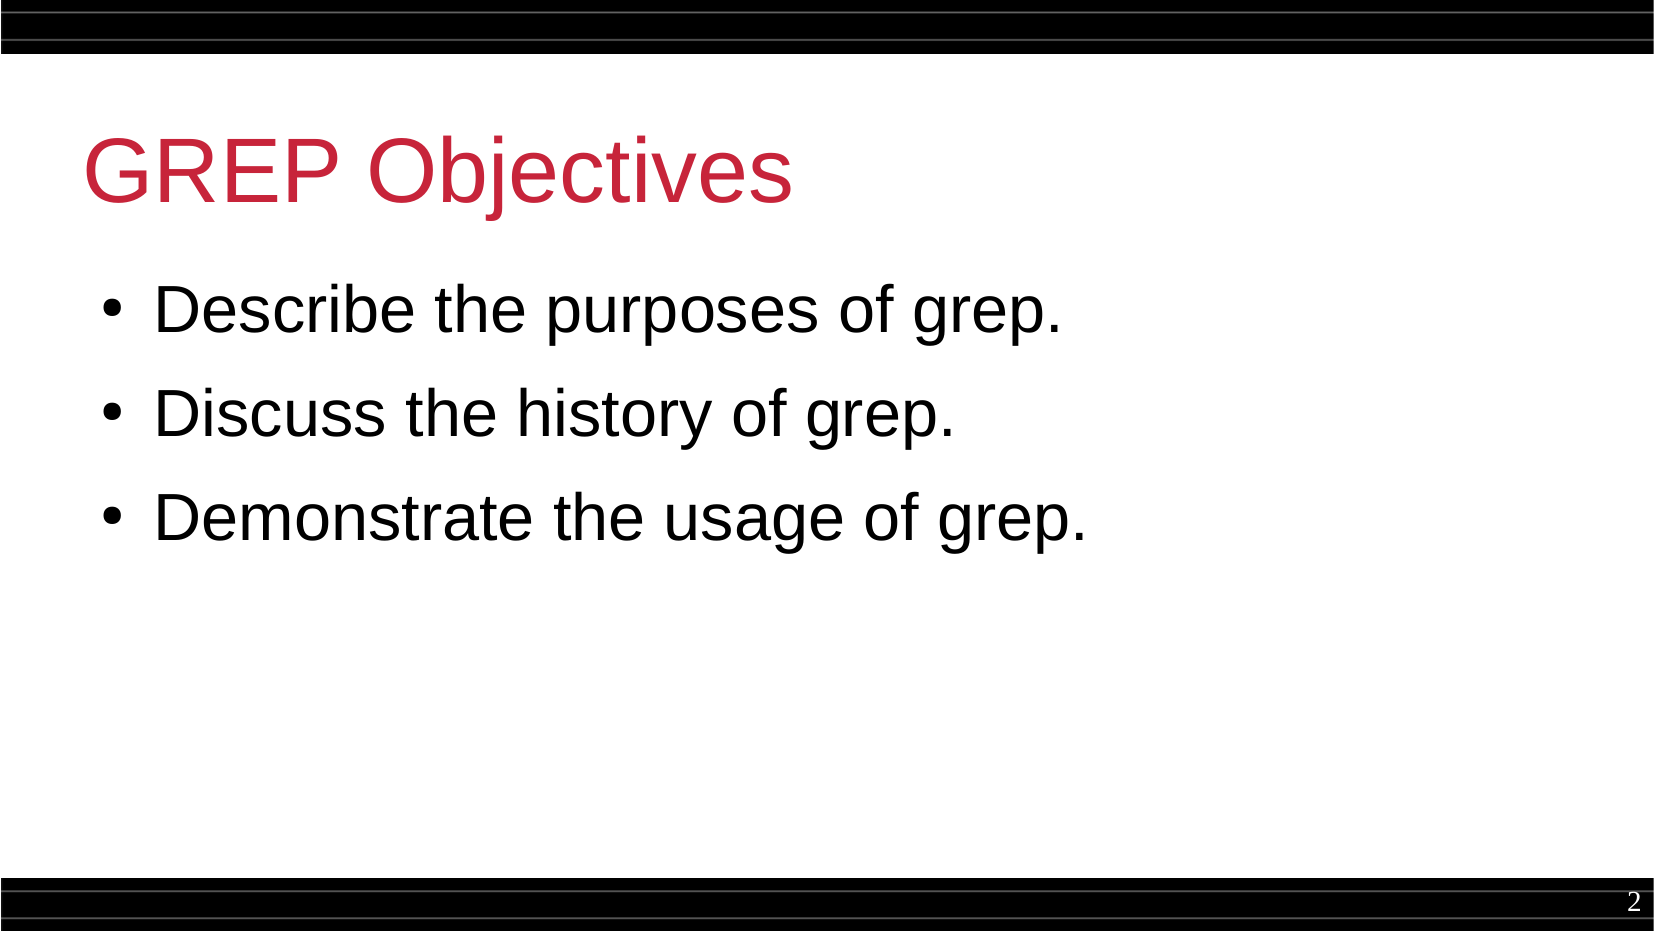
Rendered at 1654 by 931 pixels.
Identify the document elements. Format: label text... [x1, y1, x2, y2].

picture [1, 878, 1654, 931]
title GREP Objectives [82, 92, 1571, 249]
picture [1, 0, 1654, 54]
list Describe the purposes of grep. Discuss the history of grep. Demonstrate the usage of grep. [82, 271, 1571, 851]
